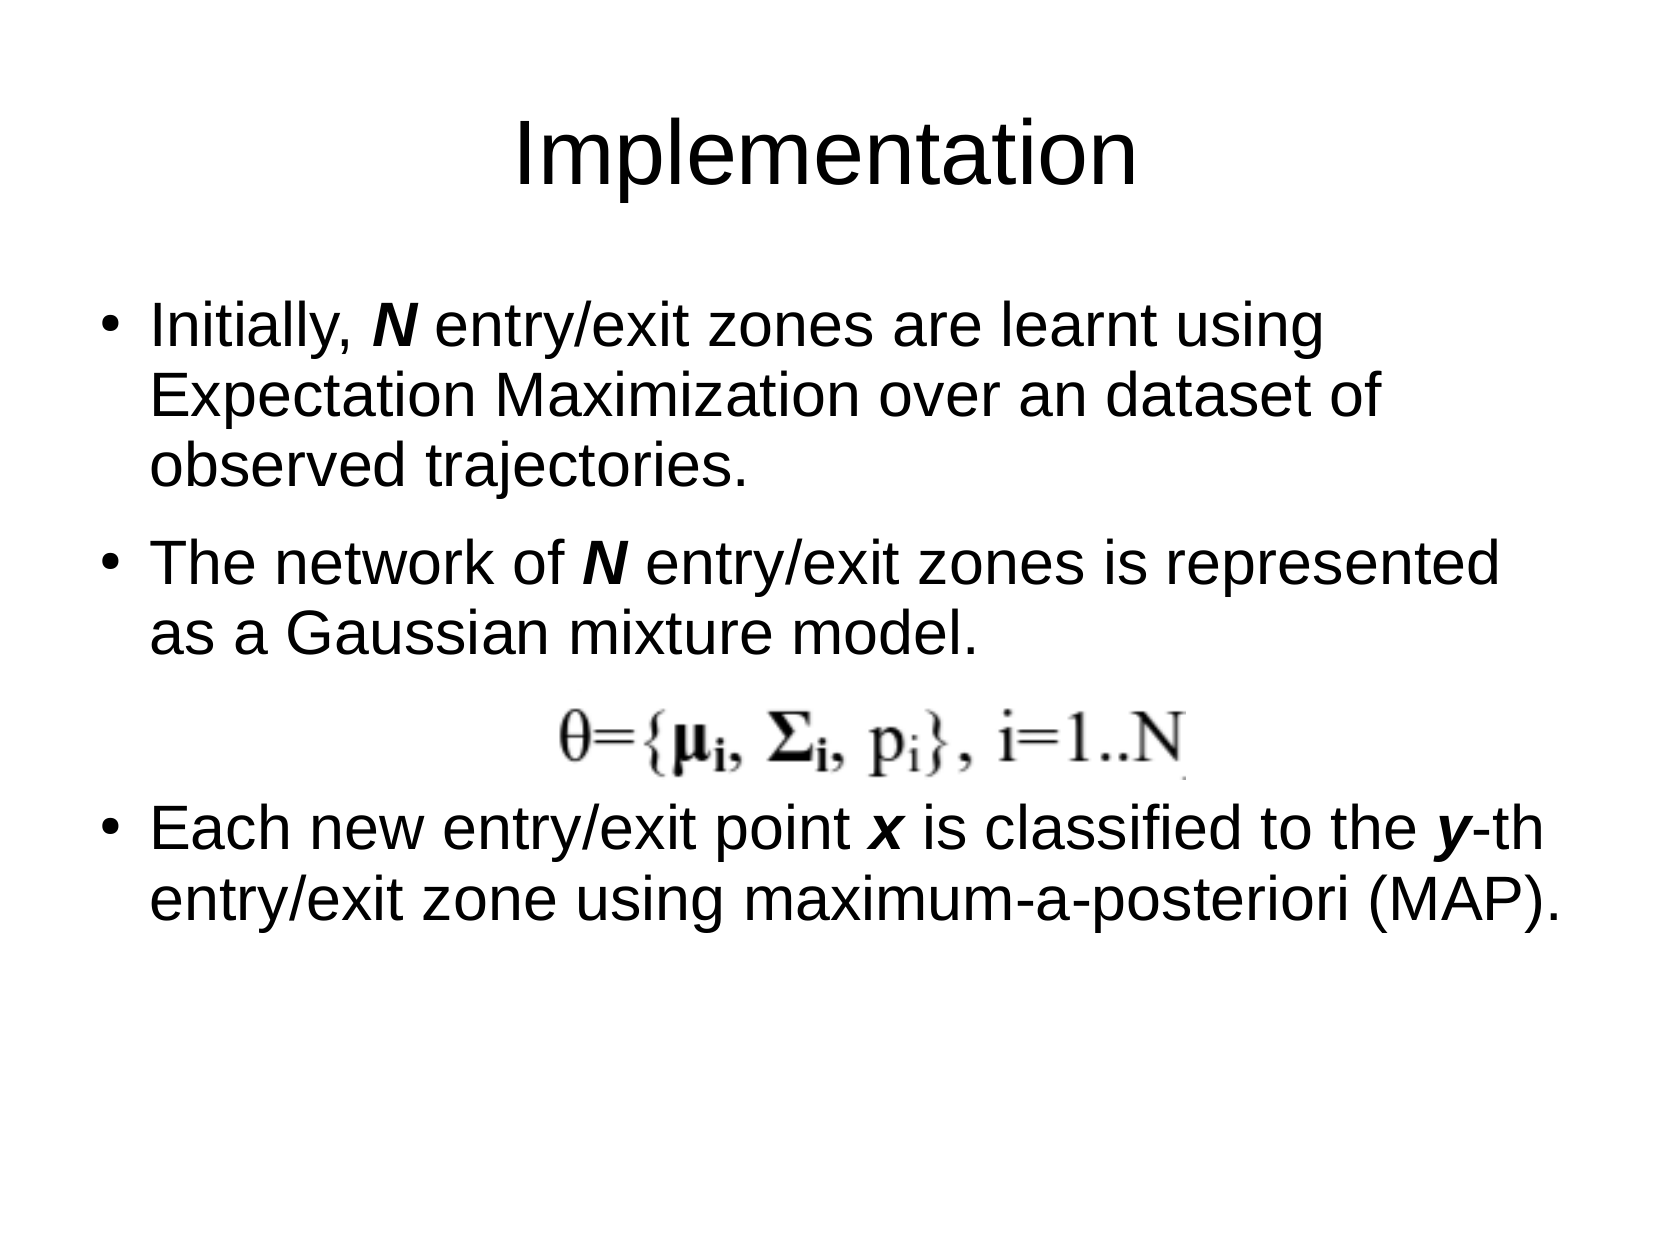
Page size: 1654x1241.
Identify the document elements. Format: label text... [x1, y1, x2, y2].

picture [525, 689, 1186, 781]
list Initially, N entry/exit zones are learnt using Expectation Maximization over an dataset of observed trajectories. The network of N entry/exit zones is represented as a Gaussian mixture model. Each new entry/exit point x is classified to the y-th entry/exit zone using maximum-a-posteriori (MAP). [82, 290, 1571, 1010]
title Implementation [82, 49, 1571, 257]
